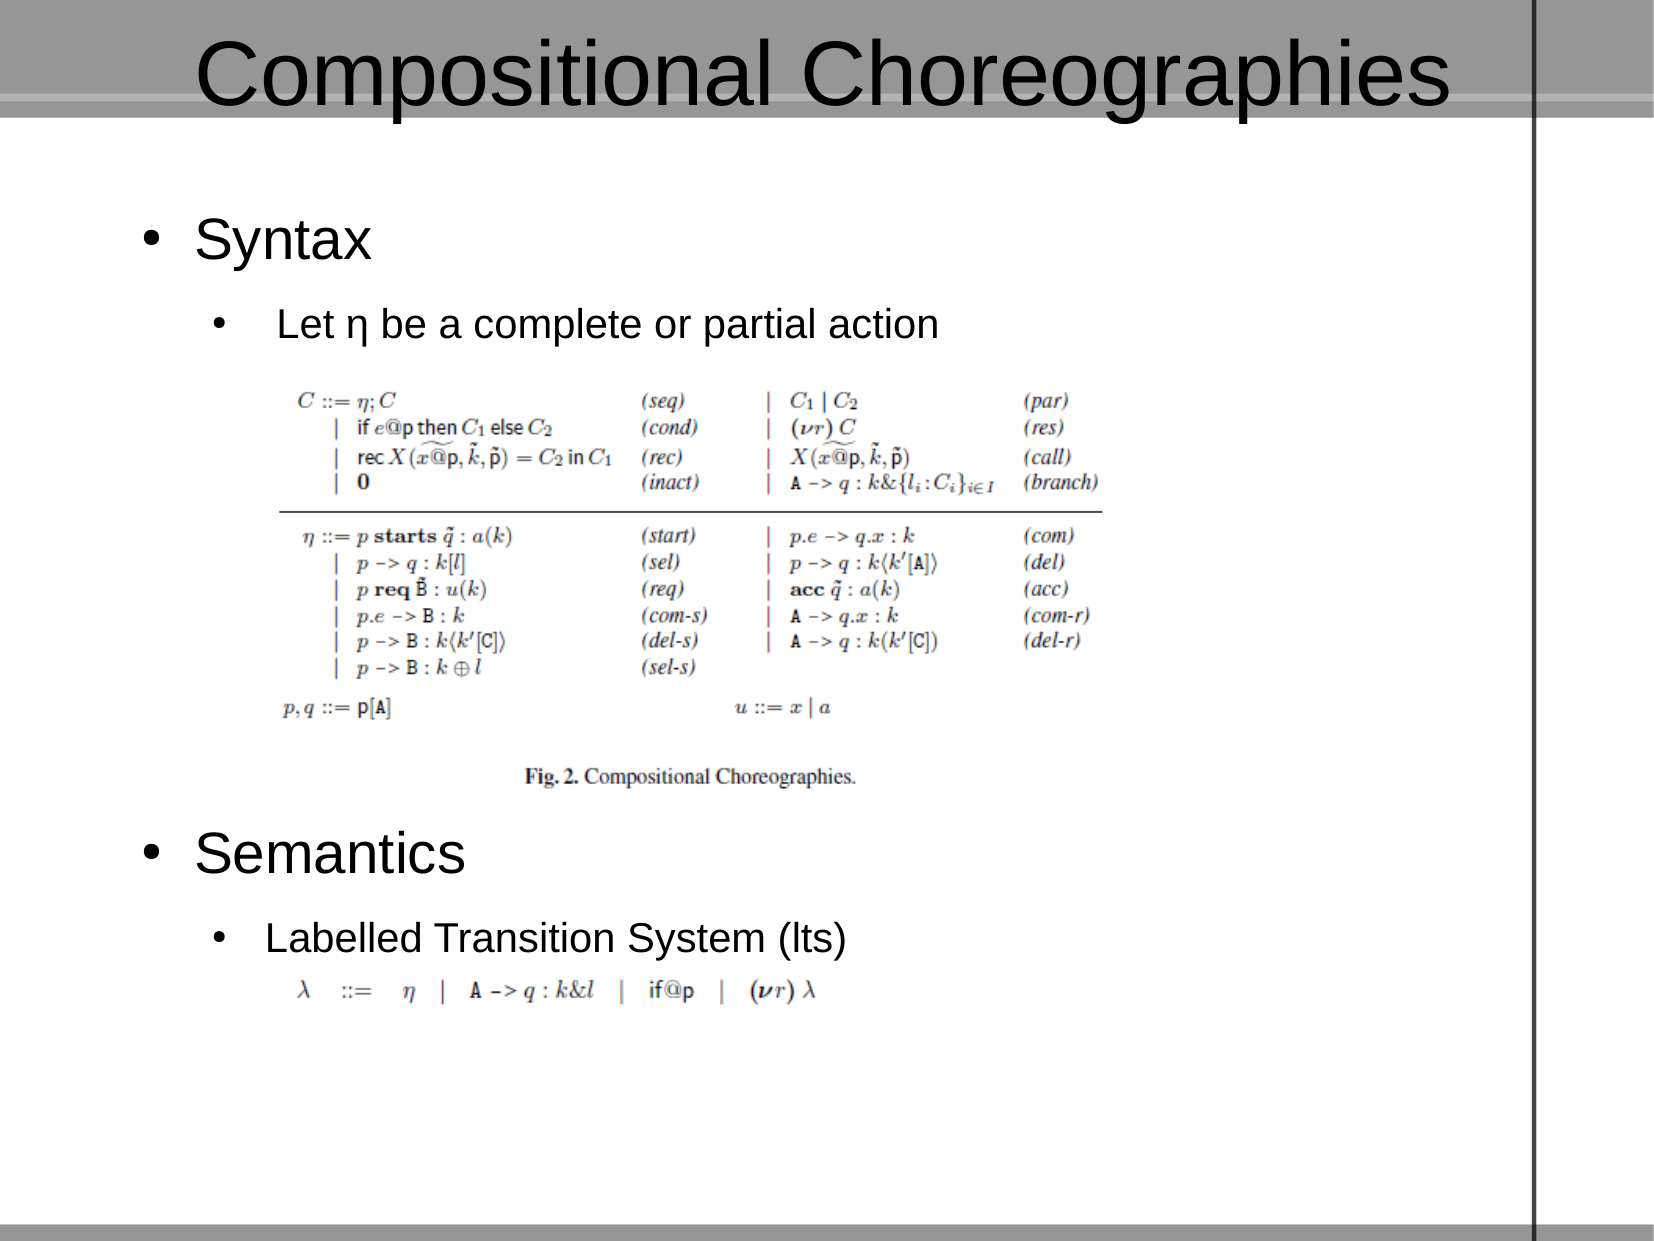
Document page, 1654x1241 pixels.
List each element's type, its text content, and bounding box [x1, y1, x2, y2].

picture [0, 0, 1654, 1241]
list Syntax Let η be a complete or partial action Semantics Labelled Transition System (lts) [123, 206, 1536, 1241]
picture [281, 974, 827, 1011]
picture [278, 383, 1123, 795]
title Compositional Choreographies [118, 0, 1531, 178]
